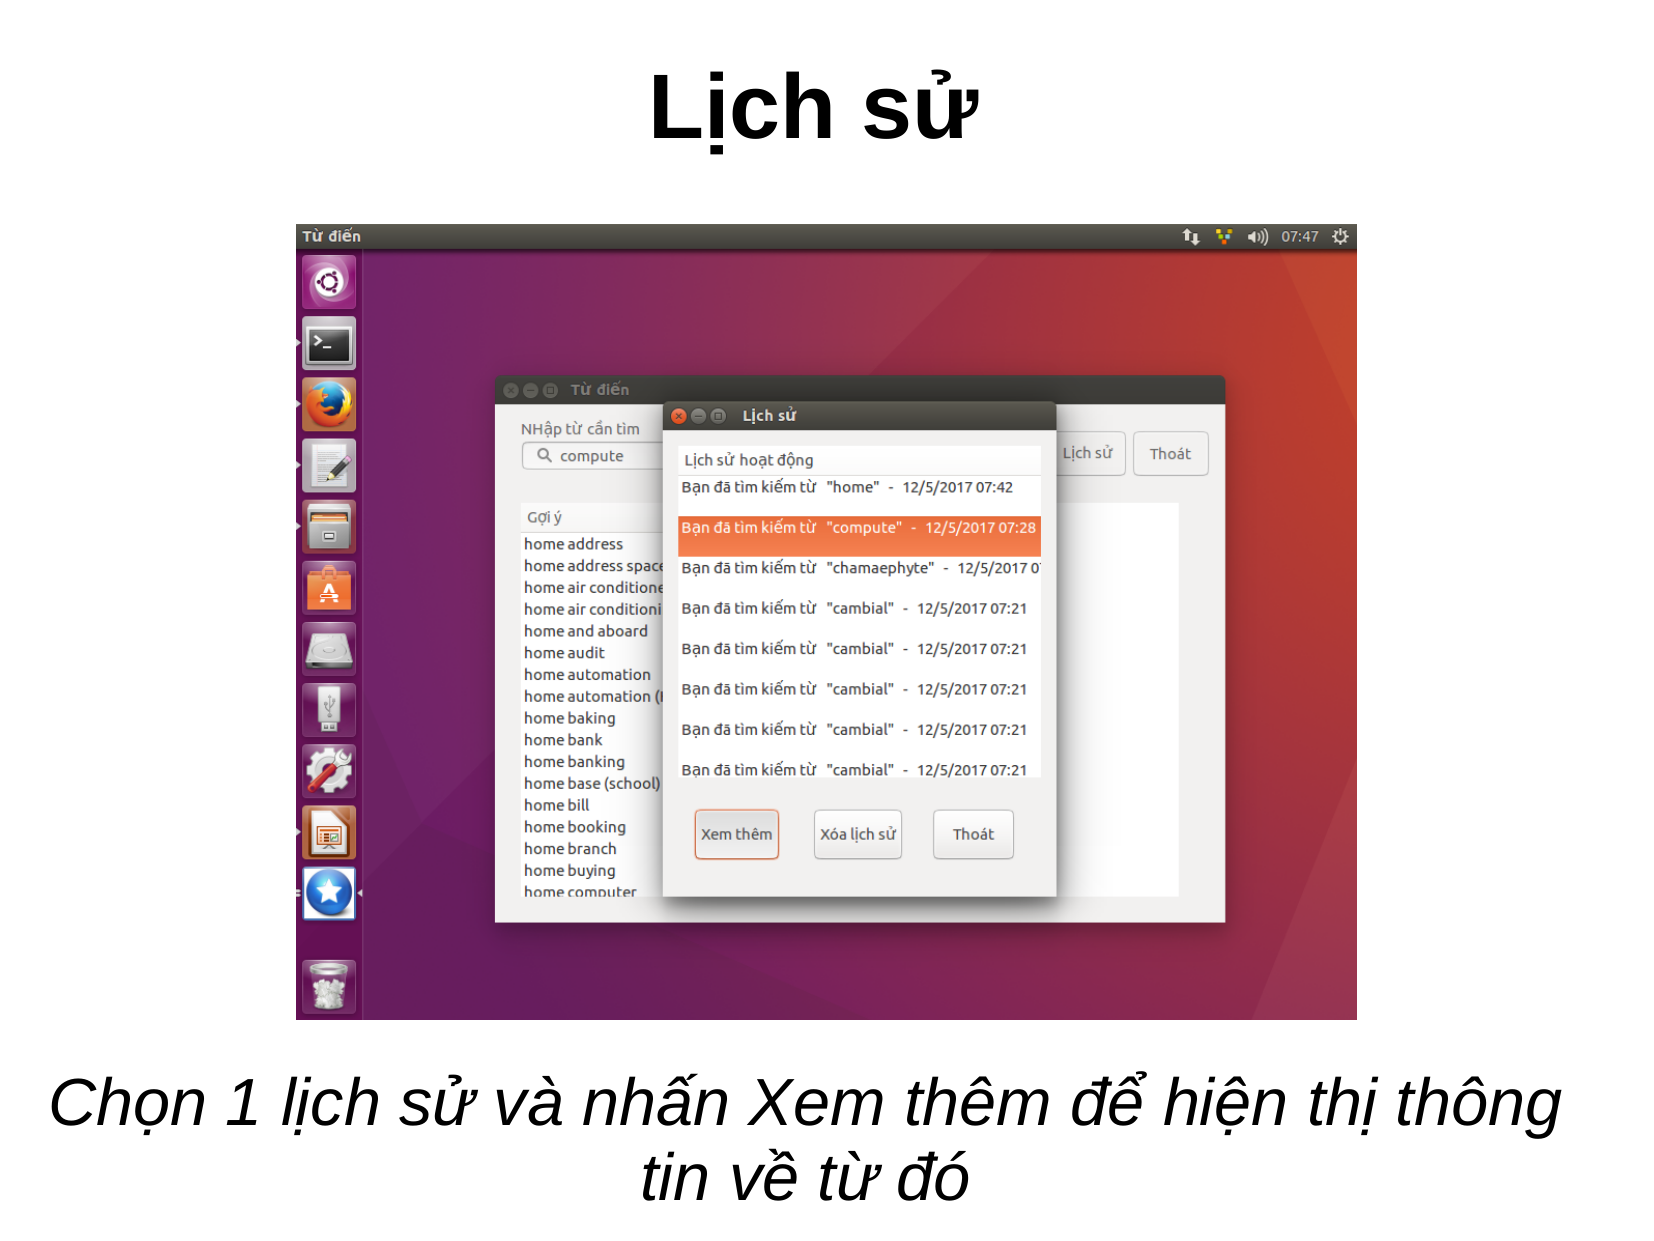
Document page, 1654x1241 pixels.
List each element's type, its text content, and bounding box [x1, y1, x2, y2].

picture [296, 224, 1357, 1021]
list Chọn 1 lịch sử và nhấn Xem thêm để hiện thị thông tin về từ đó [0, 1065, 1571, 1241]
title Lịch sử [82, 49, 1571, 166]
